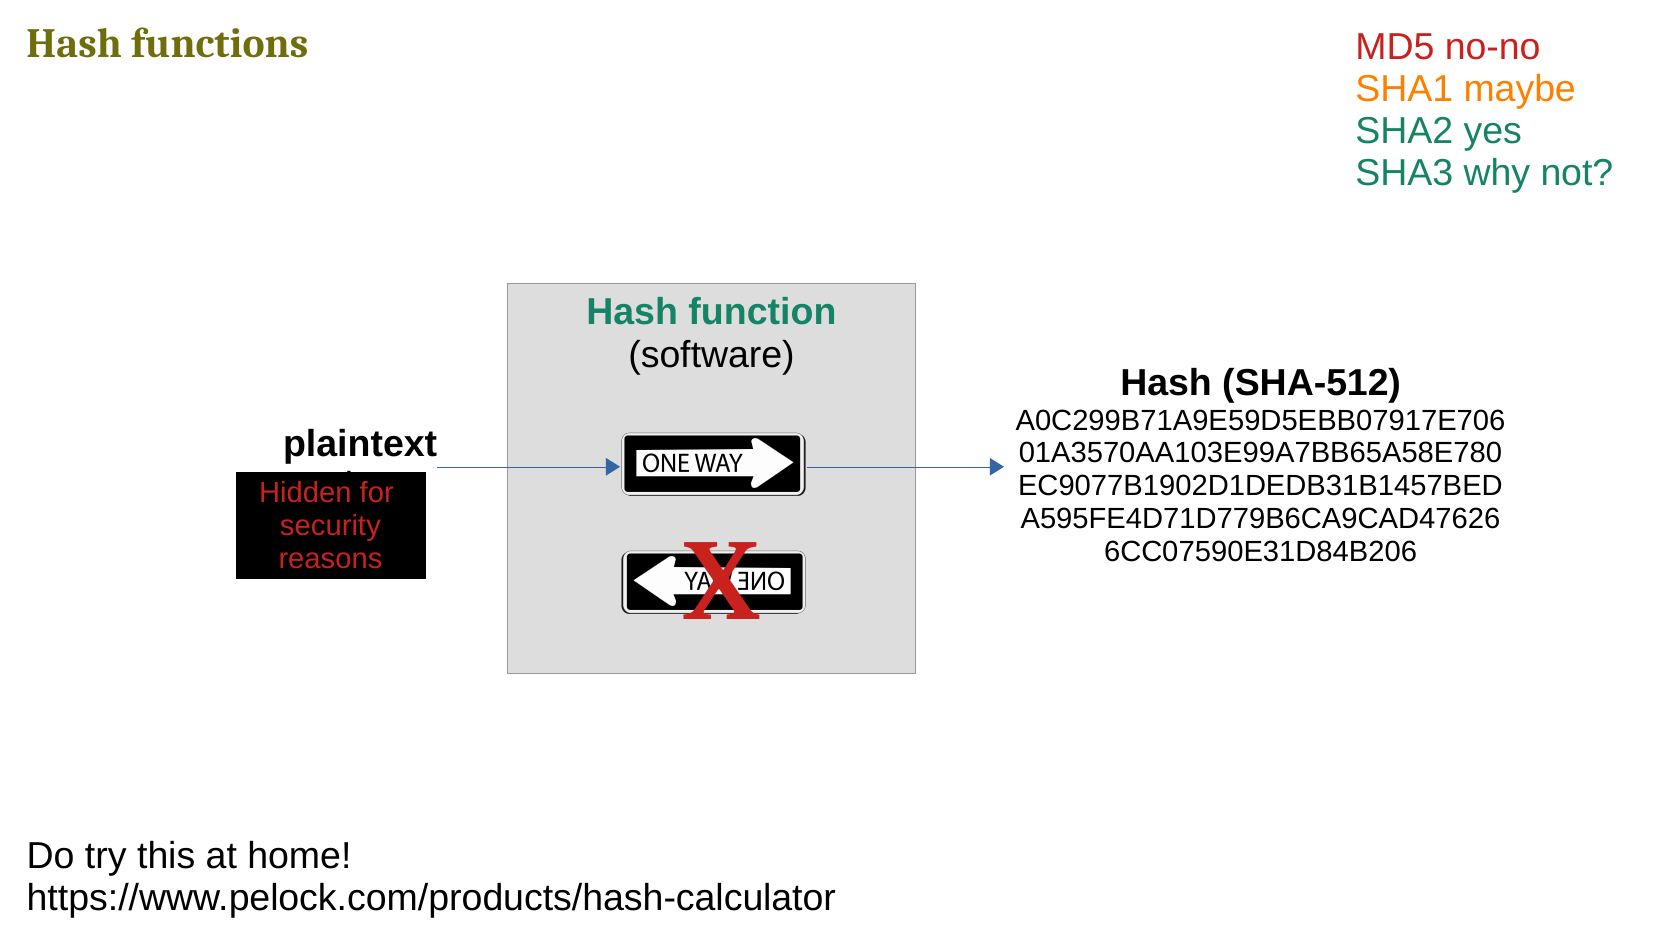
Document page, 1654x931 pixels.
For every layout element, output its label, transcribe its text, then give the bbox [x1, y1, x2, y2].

text_box Hash function (software) [507, 468, 916, 674]
text_box Hash (SHA-512) A0C299B71A9E59D5EBB07917E70601A3570AA103E99A7BB65A58E780EC9077B1902D1DEDB31B1457BEDA595FE4D71D779B6CA9CAD476266CC07590E31D84B206 [998, 354, 1524, 576]
picture [620, 431, 807, 498]
text_box Do try this at home! https://www.pelock.com/products/hash-calculator [11, 826, 851, 926]
text_box plaintext ciao [259, 415, 461, 515]
text_box MD5 no-no SHA1 maybe SHA2 yes SHA3 why not? [1340, 18, 1629, 201]
text_box X [667, 503, 737, 663]
text_box Hash functions [11, 12, 1004, 77]
picture [737, 549, 807, 616]
text_box Hash function (software) [507, 283, 916, 467]
text_box Hidden for security reasons [236, 472, 426, 579]
picture [620, 549, 667, 616]
